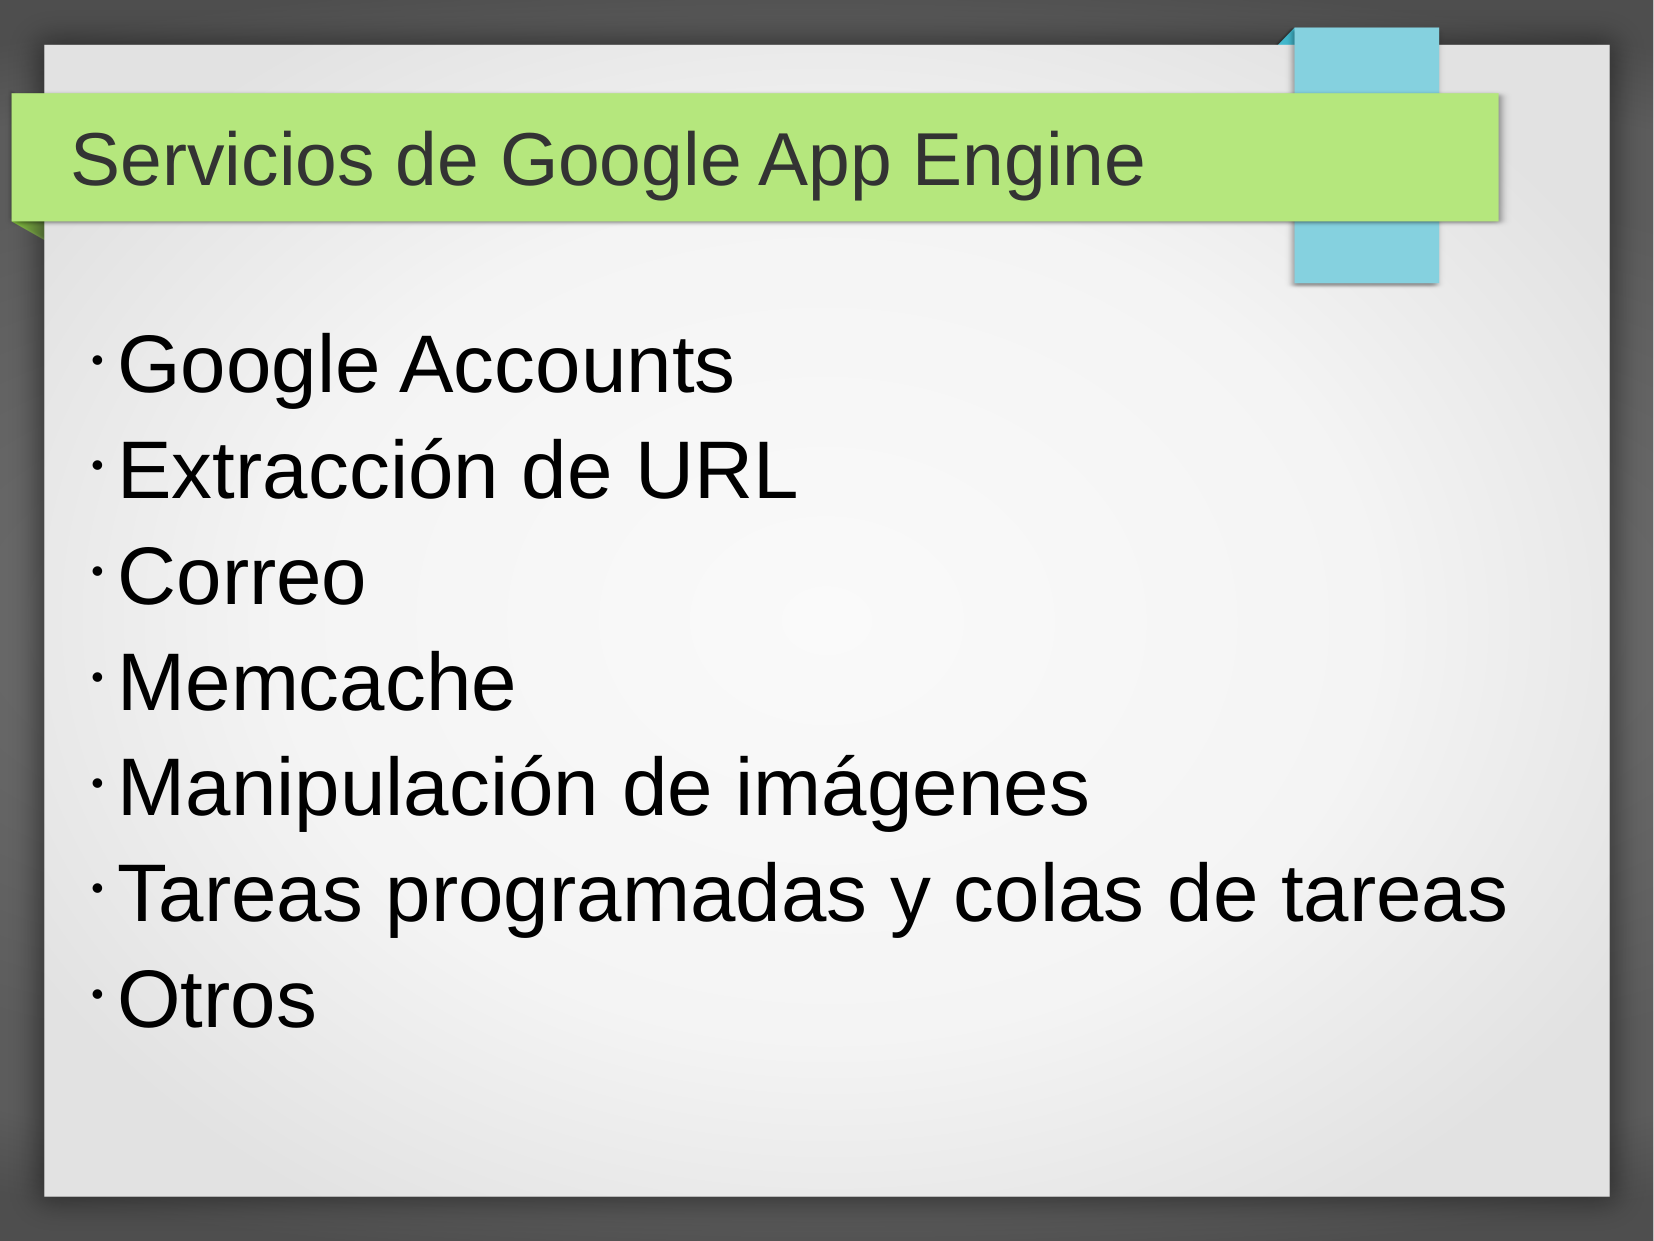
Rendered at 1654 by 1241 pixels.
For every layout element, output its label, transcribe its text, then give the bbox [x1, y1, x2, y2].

list Google Accounts Extracción de URL Correo Memcache Manipulación de imágenes Tareas programadas y colas de tareas Otros [82, 318, 1538, 1134]
title Servicios de Google App Engine [70, 106, 1229, 213]
picture [0, 0, 1654, 1241]
